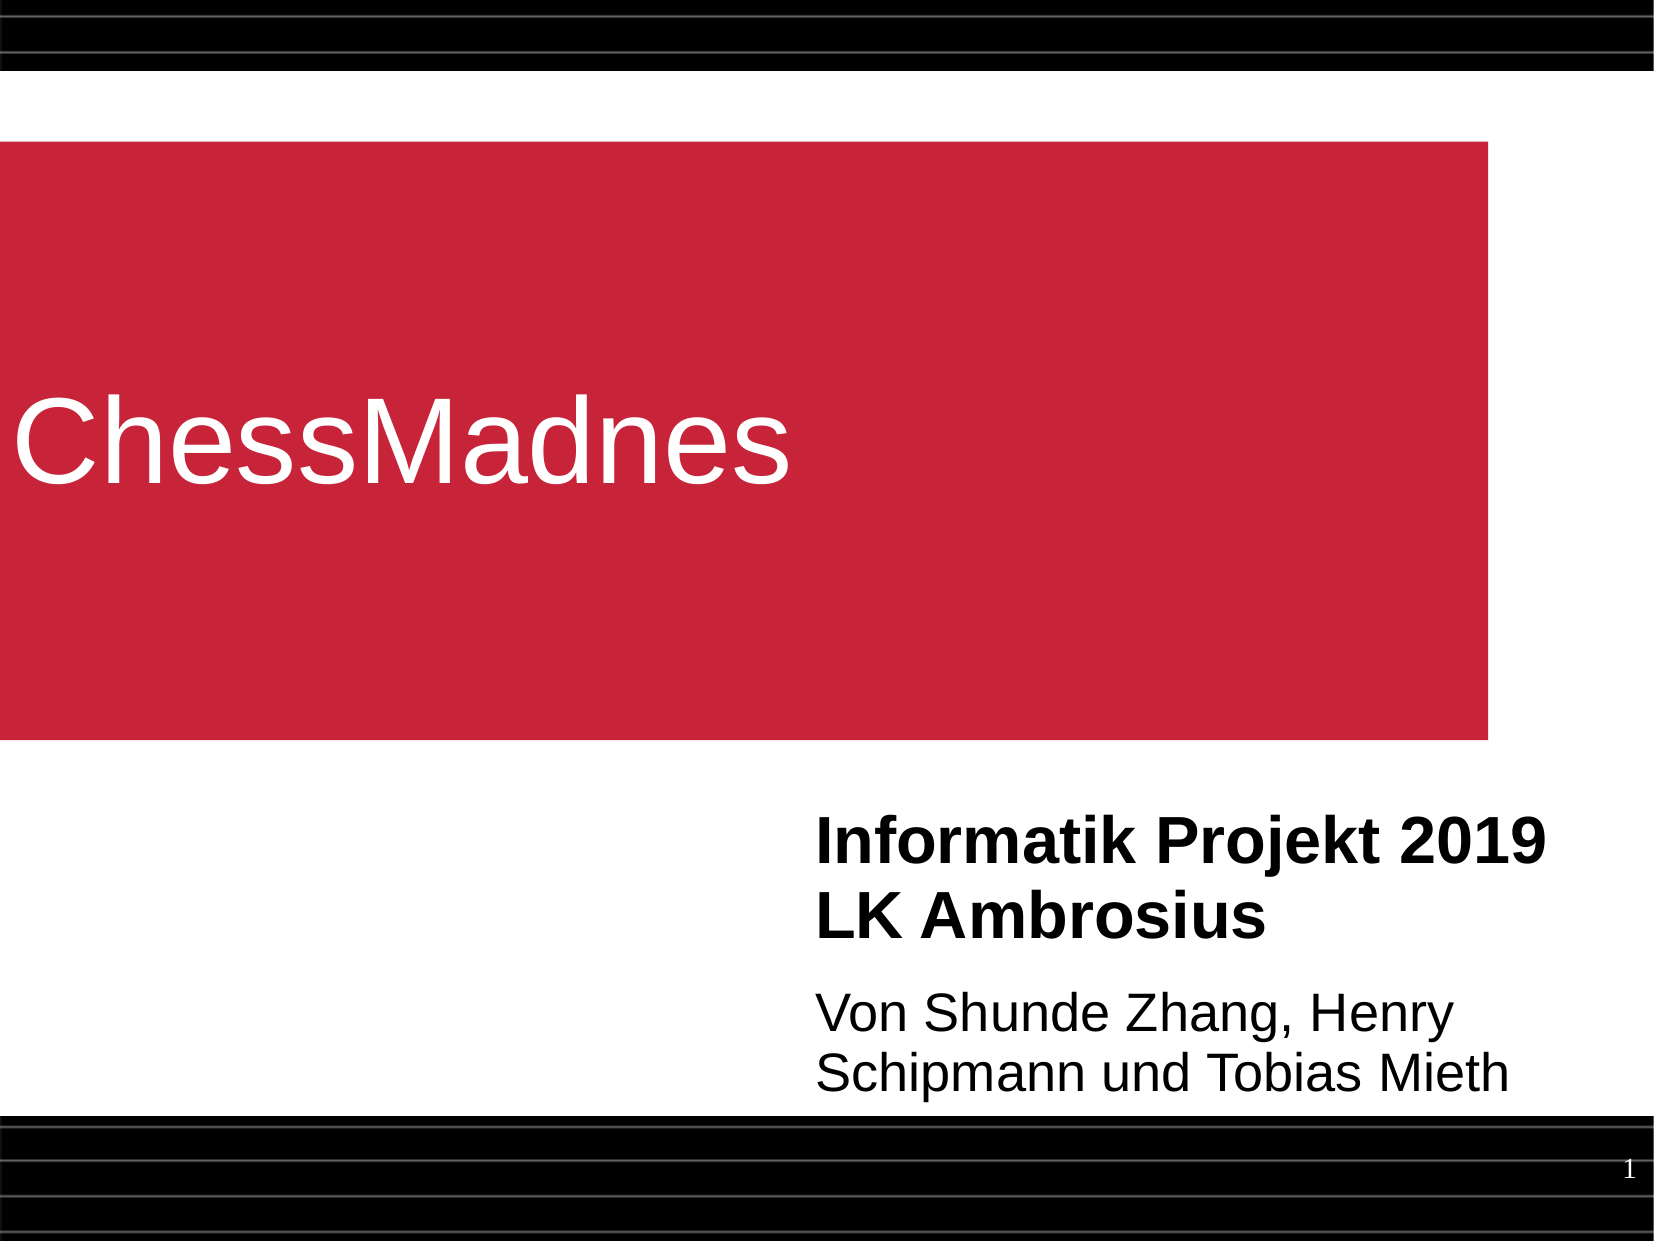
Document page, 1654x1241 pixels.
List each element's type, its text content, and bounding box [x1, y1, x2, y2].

title ChessMadnes [0, 141, 1489, 741]
picture [0, 0, 1654, 71]
picture [0, 1116, 1654, 1241]
list Informatik Projekt 2019 LK Ambrosius Von Shunde Zhang, Henry Schipmann und Tobias Mieth [744, 803, 1607, 1215]
